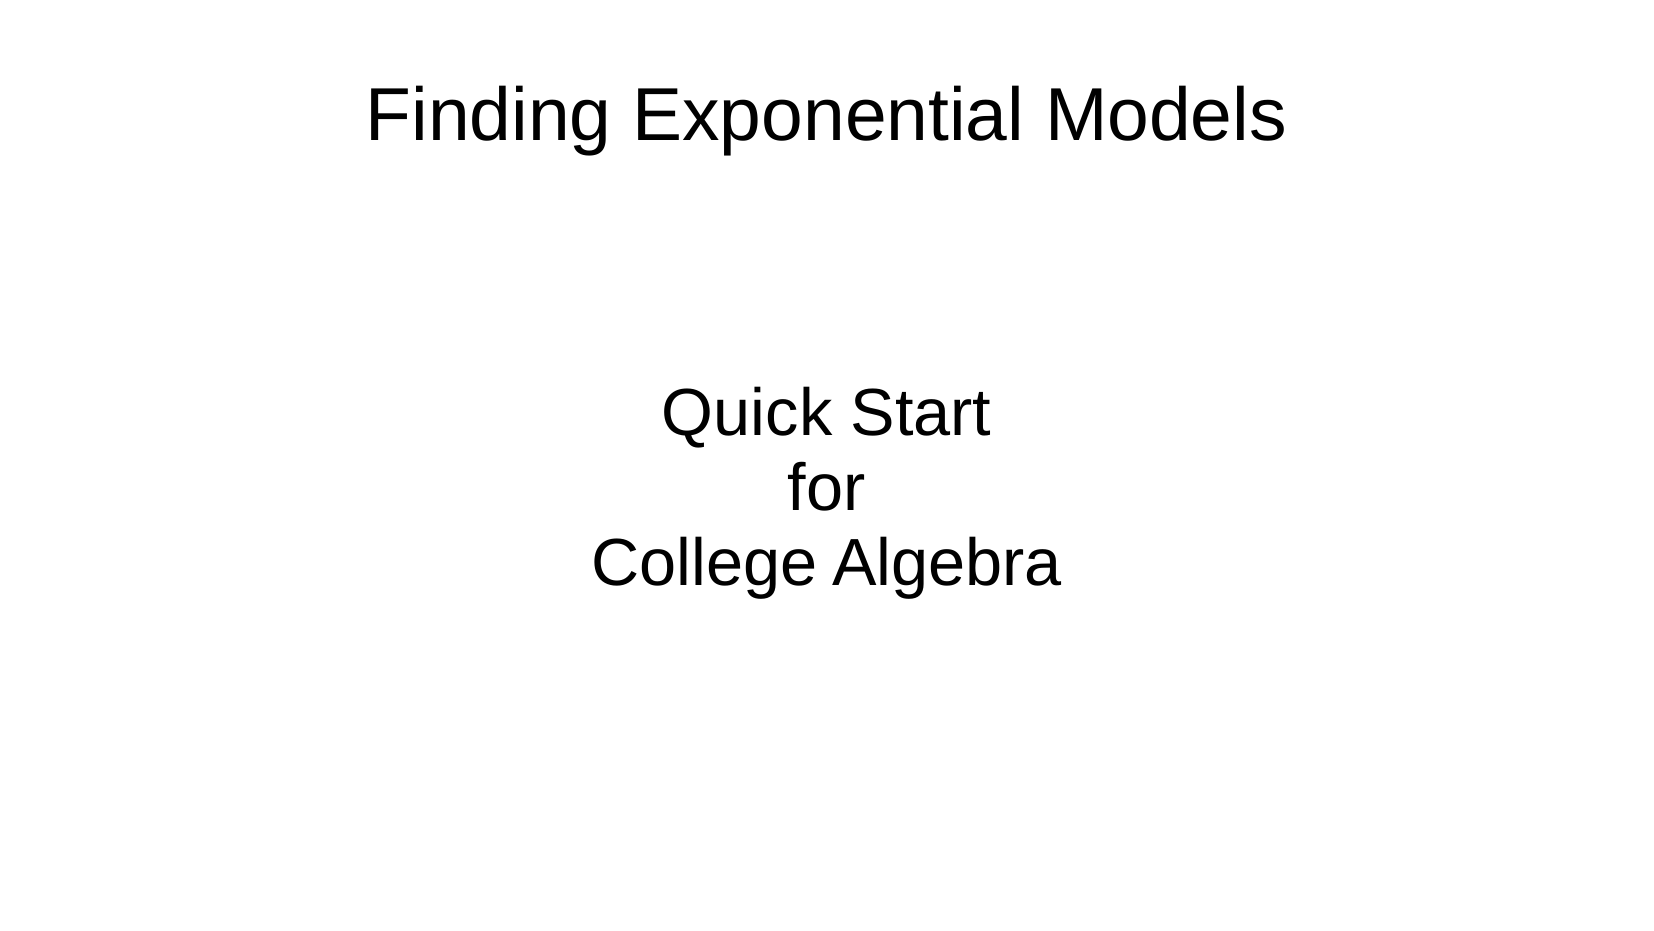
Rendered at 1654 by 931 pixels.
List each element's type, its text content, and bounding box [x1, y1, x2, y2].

subtitle Quick Start for College Algebra [82, 217, 1571, 758]
title Finding Exponential Models [82, 37, 1571, 193]
